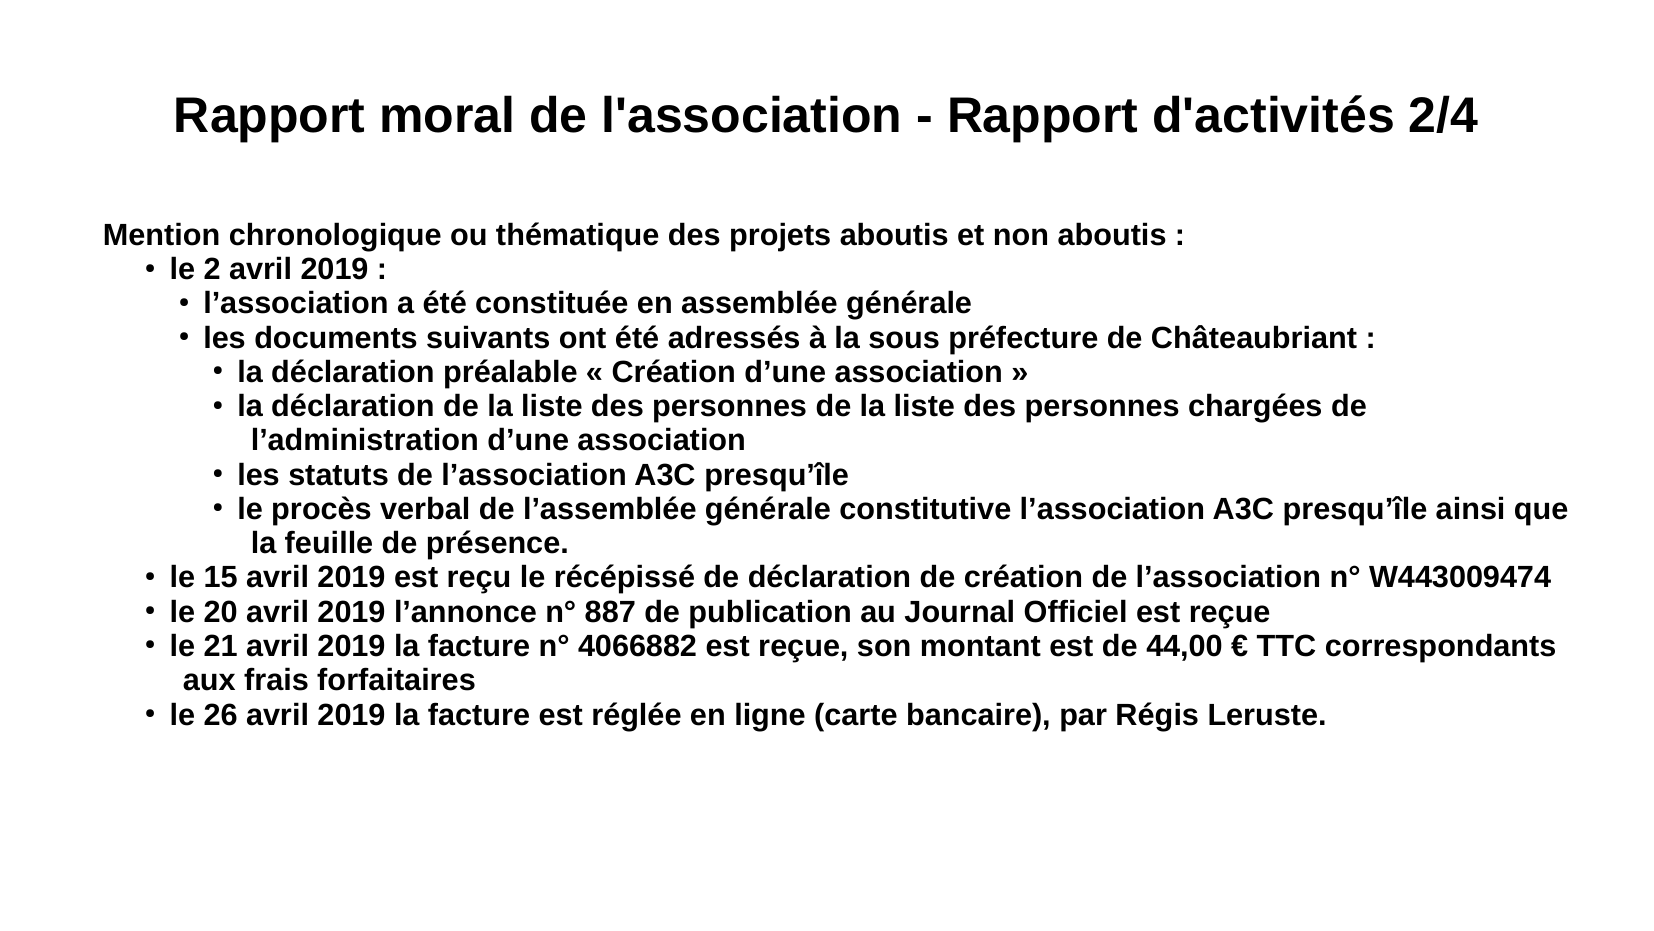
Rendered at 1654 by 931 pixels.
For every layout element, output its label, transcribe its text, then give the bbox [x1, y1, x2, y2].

list Mention chronologique ou thématique des projets aboutis et non aboutis : le 2 avril 2019 : l’association a été constituée en assemblée générale les documents suivants ont été adressés à la sous préfecture de Châteaubriant : la déclaration préalable « Création d’une association » la déclaration de la liste des personnes de la liste des personnes chargées de l’administration d’une association les statuts de l’association A3C presqu’île le procès verbal de l’assemblée générale constitutive l’association A3C presqu’île ainsi que la feuille de présence. le 15 avril 2019 est reçu le récépissé de déclaration de création de l’association n° W443009474 le 20 avril 2019 l’annonce n° 887 de publication au Journal Officiel est reçue le 21 avril 2019 la facture n° 4066882 est reçue, son montant est de 44,00 € TTC correspondants aux frais forfaitaires le 26 avril 2019 la facture est réglée en ligne (carte bancaire), par Régis Leruste. [82, 217, 1571, 758]
title Rapport moral de l'association - Rapport d'activités 2/4 [82, 37, 1571, 193]
